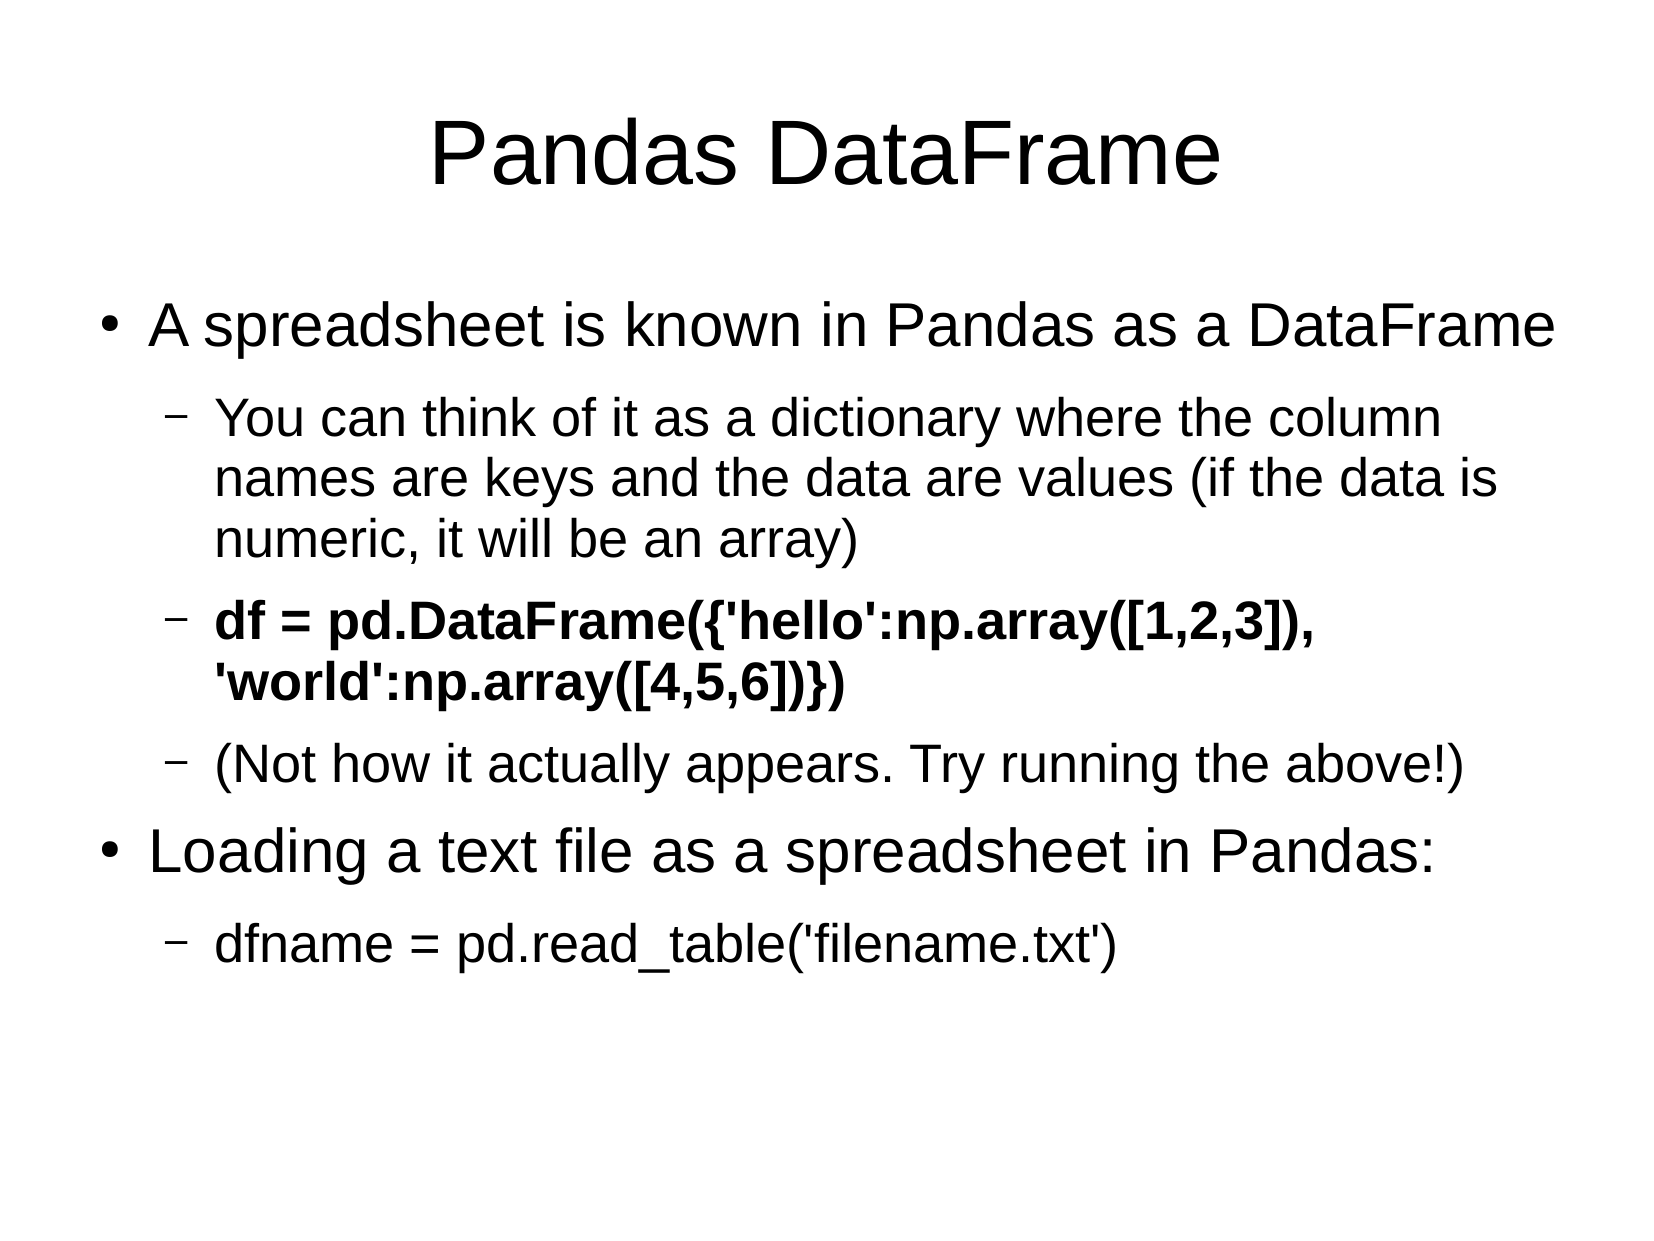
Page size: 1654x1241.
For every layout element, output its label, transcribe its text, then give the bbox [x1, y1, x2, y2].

list A spreadsheet is known in Pandas as a DataFrame You can think of it as a dictionary where the column names are keys and the data are values (if the data is numeric, it will be an array) df = pd.DataFrame({'hello':np.array([1,2,3]), 'world':np.array([4,5,6])}) (Not how it actually appears. Try running the above!) Loading a text file as a spreadsheet in Pandas: dfname = pd.read_table('filename.txt') [82, 290, 1571, 1010]
title Pandas DataFrame [82, 49, 1571, 257]
